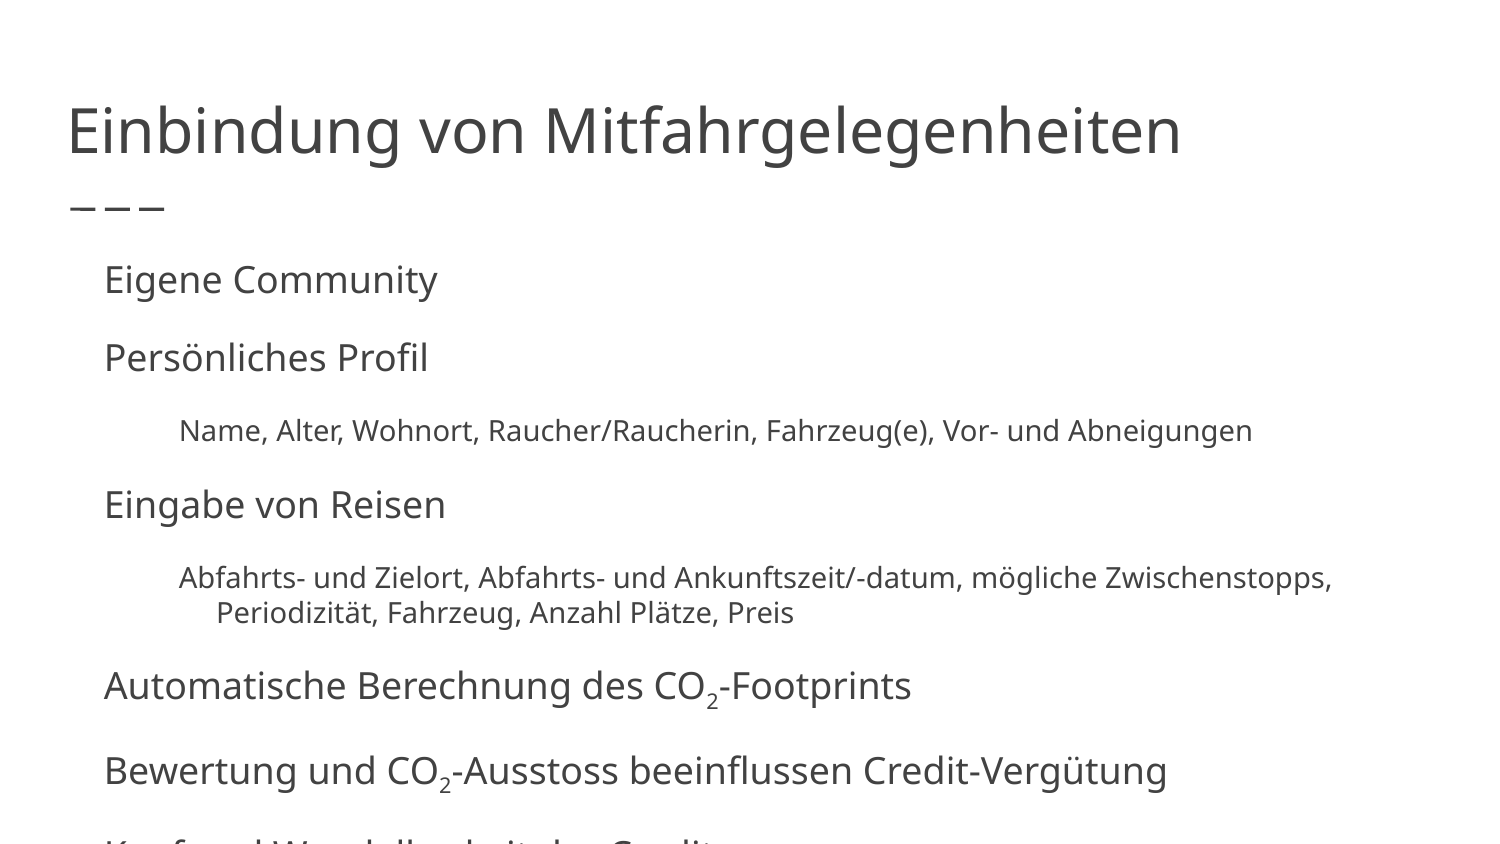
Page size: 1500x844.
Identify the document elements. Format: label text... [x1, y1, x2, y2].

list Eigene Community Persönliches Profil Name, Alter, Wohnort, Raucher/Raucherin, Fahrzeug(e), Vor- und Abneigungen Eingabe von Reisen Abfahrts- und Zielort, Abfahrts- und Ankunftszeit/-datum, mögliche Zwischenstopps, Periodizität, Fahrzeug, Anzahl Plätze, Preis Automatische Berechnung des CO2-Footprints Bewertung und CO2-Ausstoss beeinflussen Credit-Vergütung Kauf und Wandelbarkeit der Credits Reisegutscheine, Reka-Checks [51, 240, 1449, 796]
title Einbindung von Mitfahrgelegenheiten [51, 61, 1449, 182]
